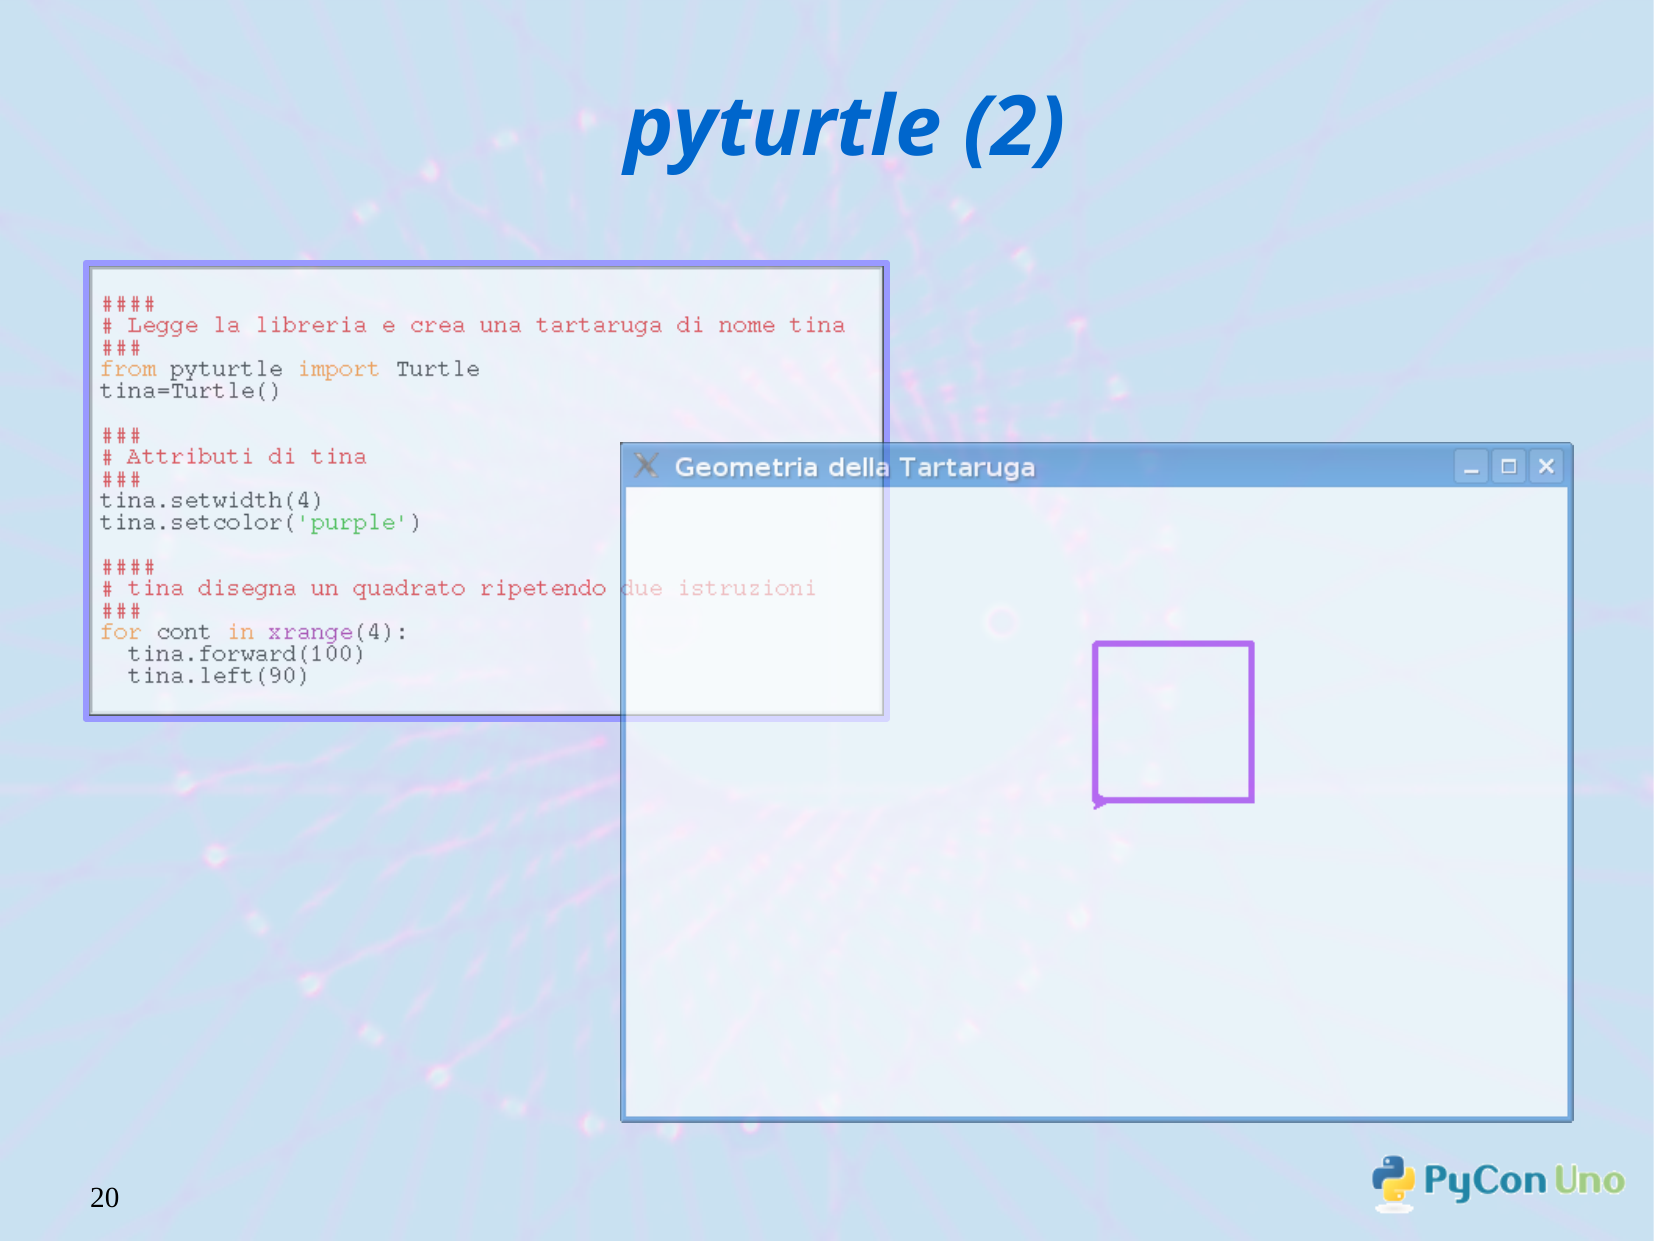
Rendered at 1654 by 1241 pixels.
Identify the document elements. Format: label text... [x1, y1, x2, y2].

title pyturtle (2) [139, 19, 1552, 227]
picture [0, 0, 1654, 1241]
